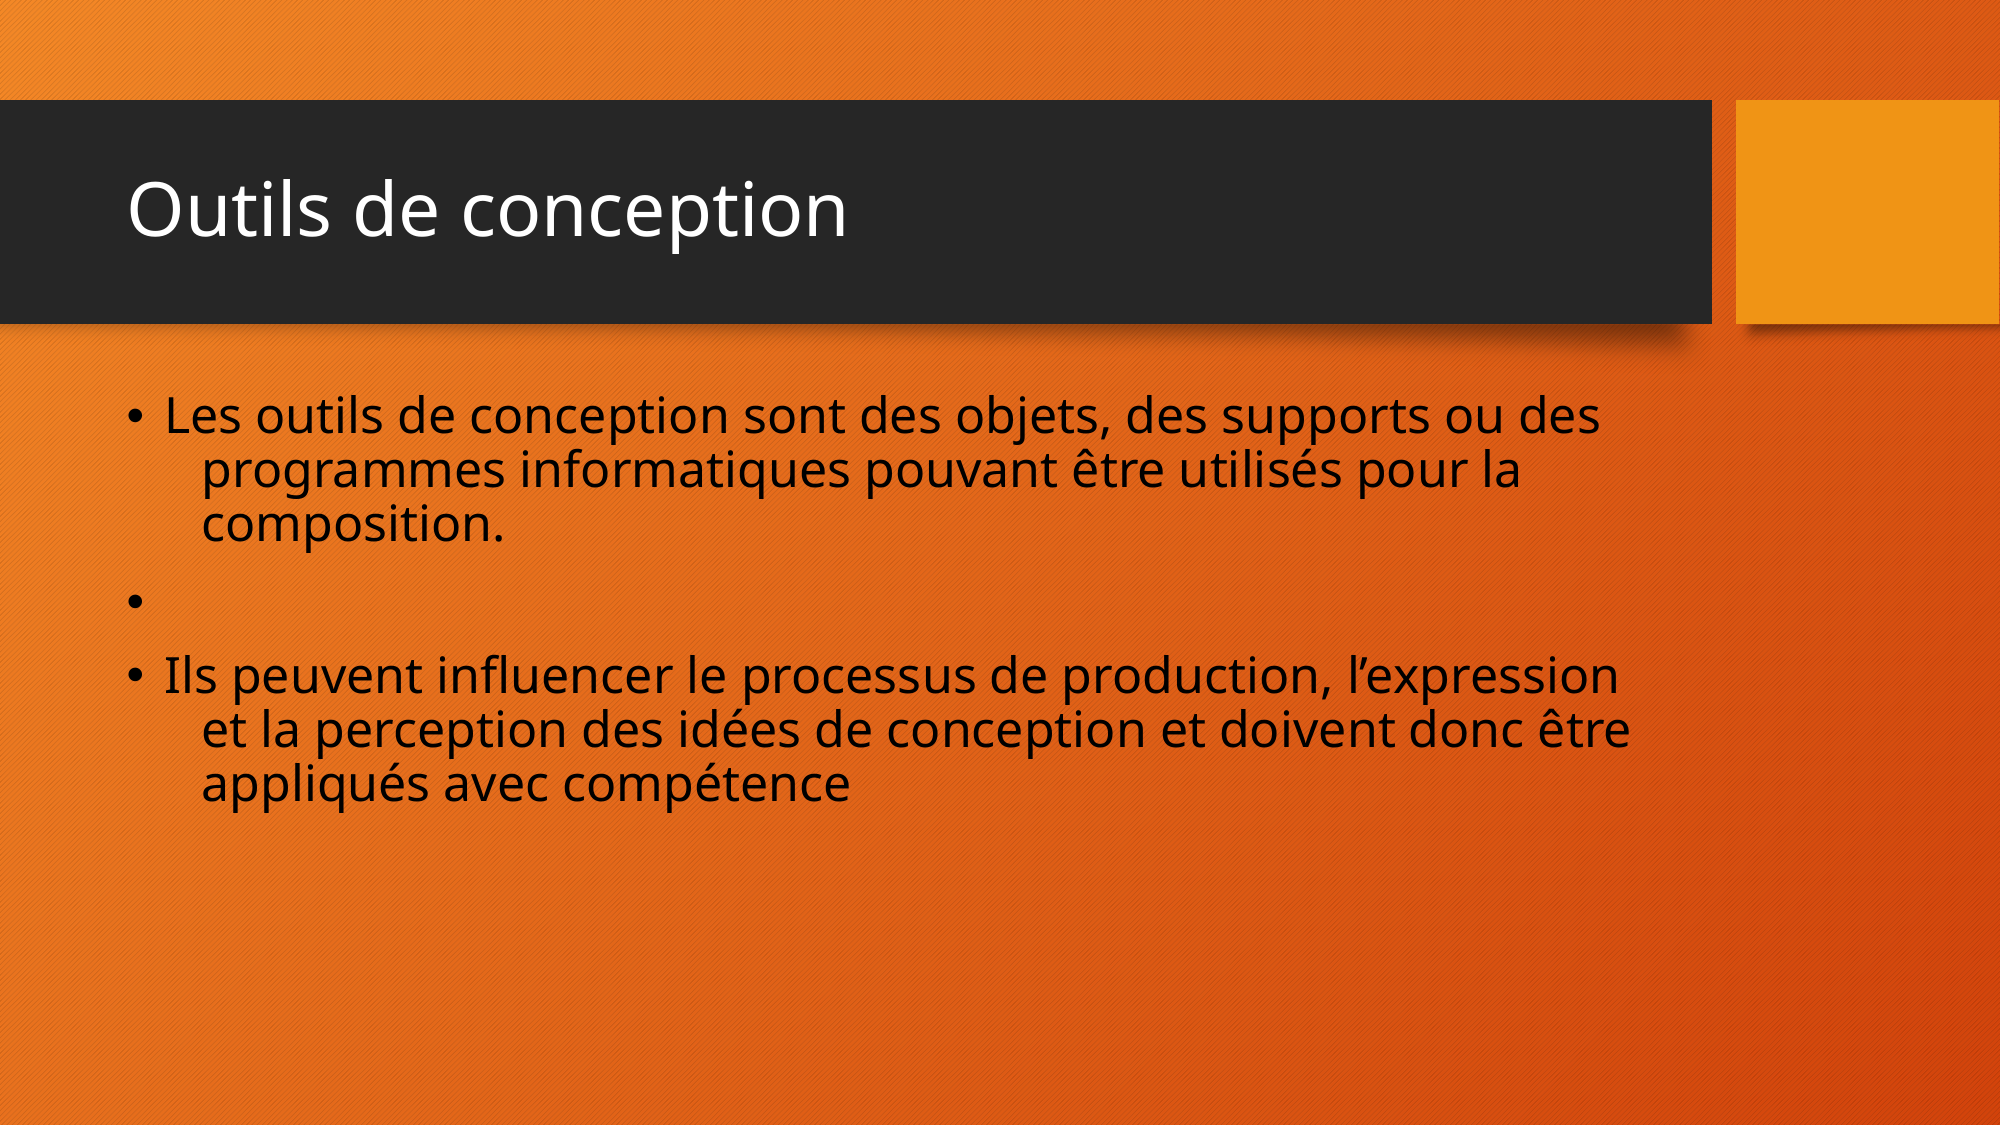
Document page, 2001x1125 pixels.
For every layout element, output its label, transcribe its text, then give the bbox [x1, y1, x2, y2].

title Outils de conception [111, 123, 1689, 301]
list Les outils de conception sont des objets, des supports ou des programmes informatiques pouvant être utilisés pour la composition. Ils peuvent influencer le processus de production, l’expression et la perception des idées de conception et doivent donc être appliqués avec compétence [111, 383, 1689, 974]
